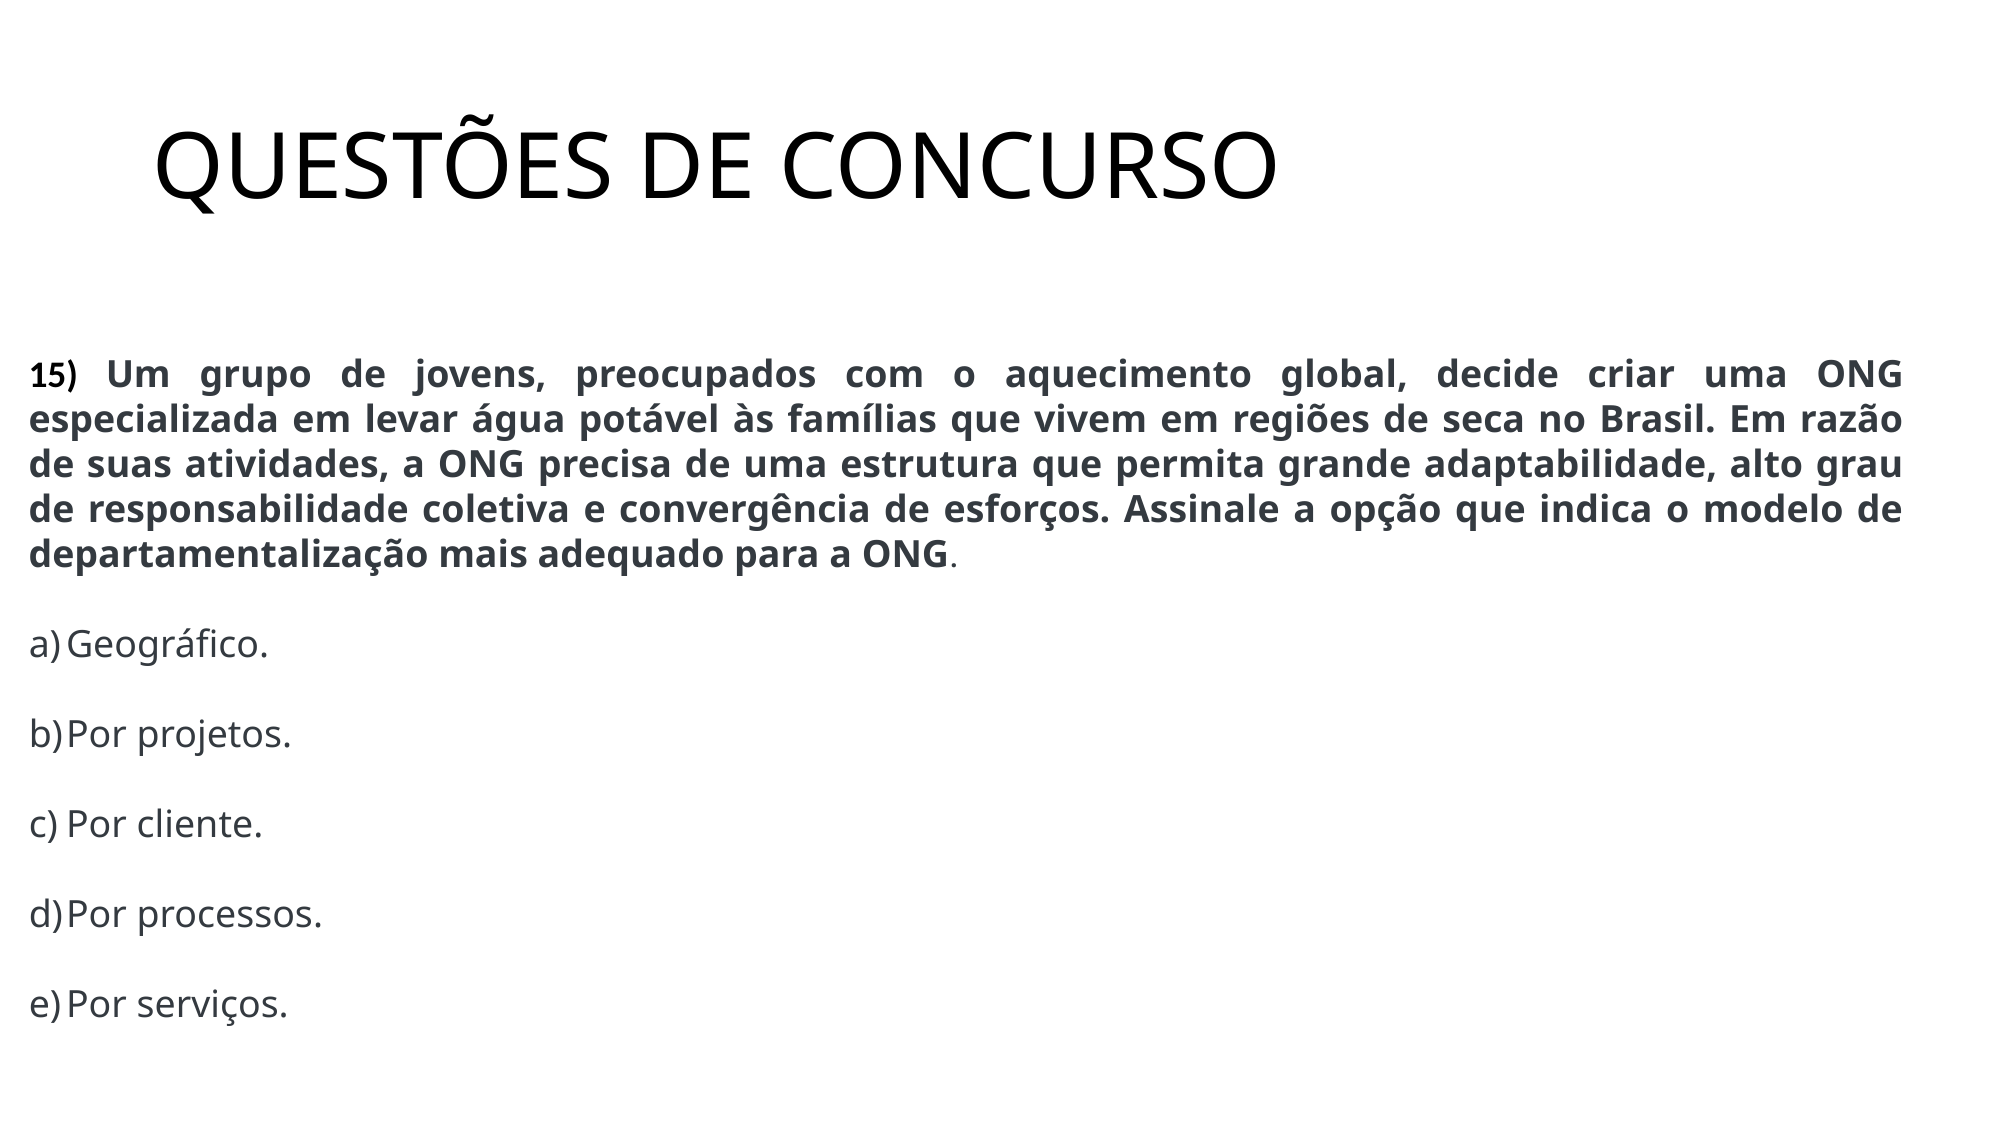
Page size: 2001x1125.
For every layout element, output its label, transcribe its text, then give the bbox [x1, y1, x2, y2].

list 15) Um grupo de jovens, preocupados com o aquecimento global, decide criar uma ONG especializada em levar água potável às famílias que vivem em regiões de seca no Brasil. Em razão de suas atividades, a ONG precisa de uma estrutura que permita grande adaptabilidade, alto grau de responsabilidade coletiva e convergência de esforços. Assinale a opção que indica o modelo de departamentalização mais adequado para a ONG. Geográfico. Por projetos. Por cliente. Por processos. Por serviços. [13, 342, 1921, 1035]
title QUESTÕES DE CONCURSO [137, 59, 1863, 278]
